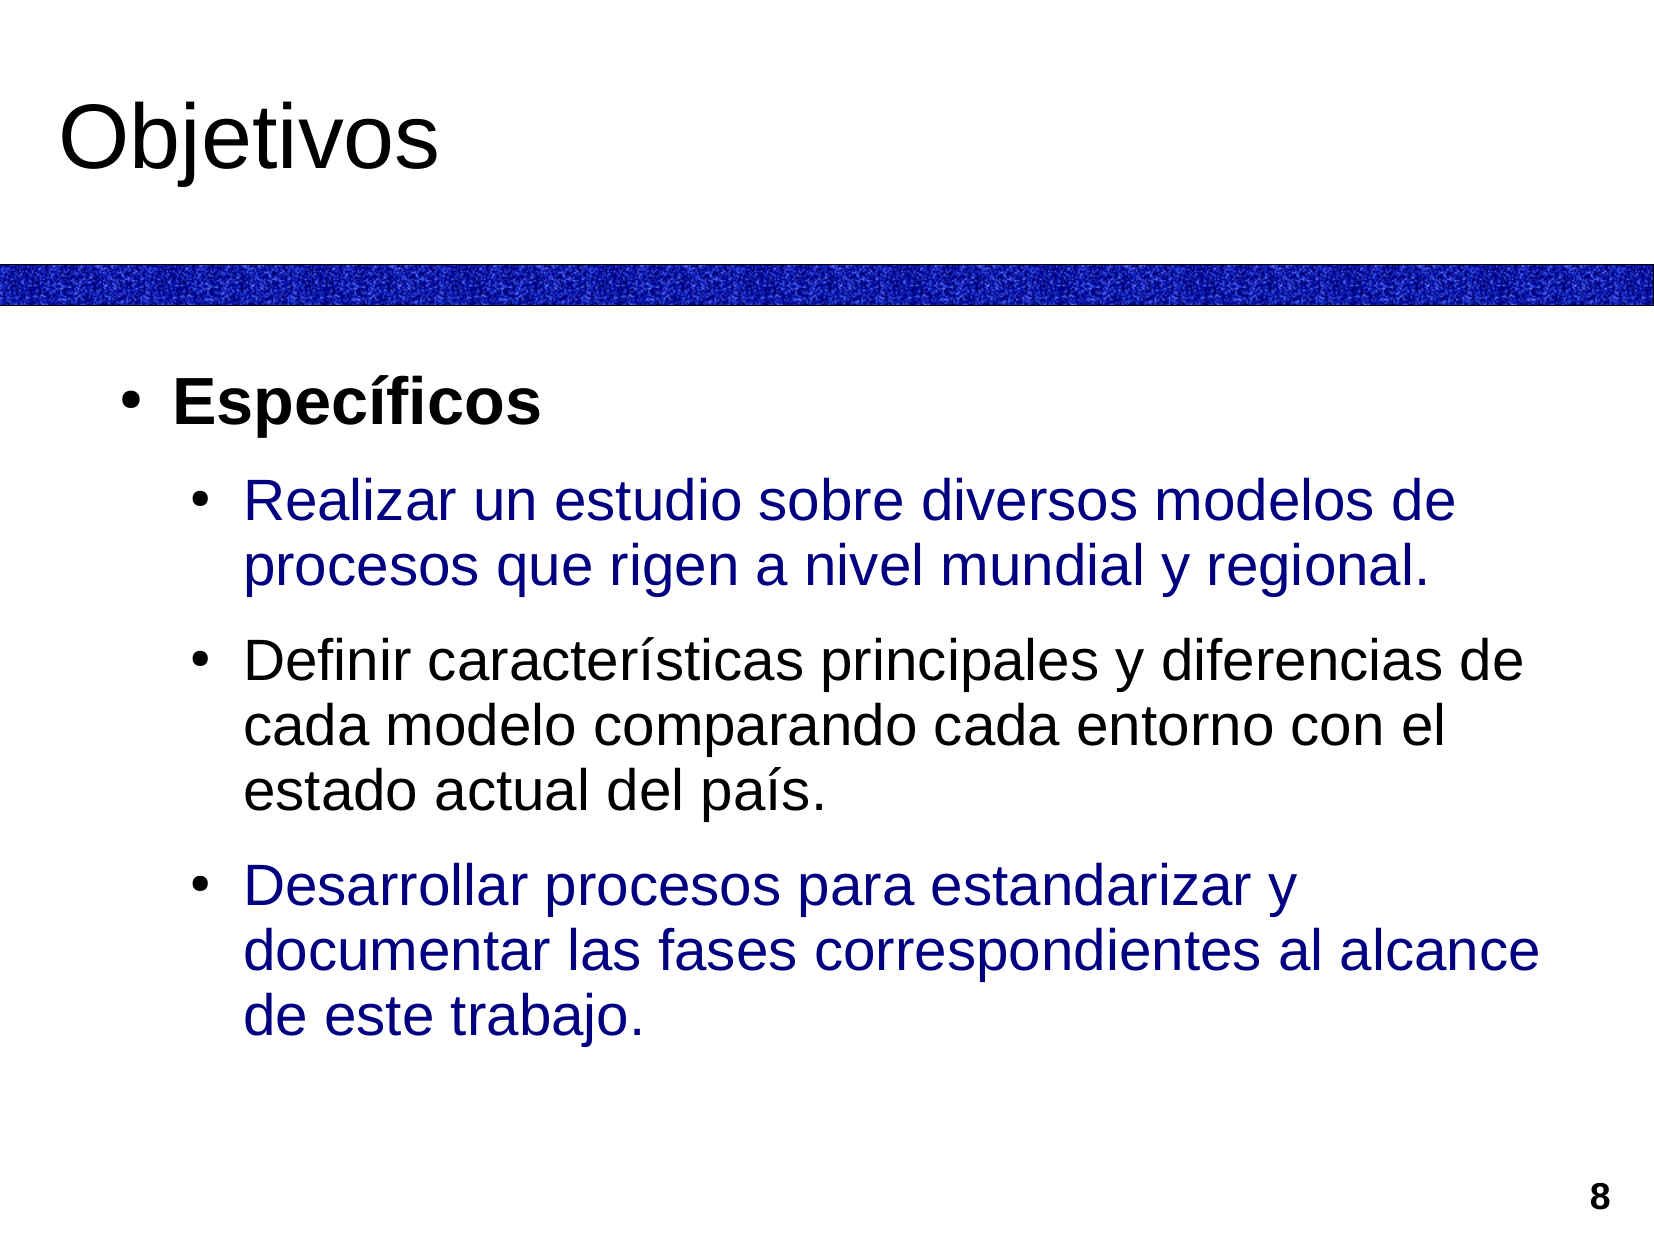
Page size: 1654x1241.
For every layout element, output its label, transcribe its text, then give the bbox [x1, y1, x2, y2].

picture [0, 265, 1653, 305]
list Específicos Realizar un estudio sobre diversos modelos de procesos que rigen a nivel mundial y regional. Definir características principales y diferencias de cada modelo comparando cada entorno con el estado actual del país. Desarrollar procesos para estandarizar y documentar las fases correspondientes al alcance de este trabajo. [101, 363, 1549, 1142]
title Objetivos [58, 14, 1595, 260]
text_box <número> [1575, 1168, 1654, 1240]
